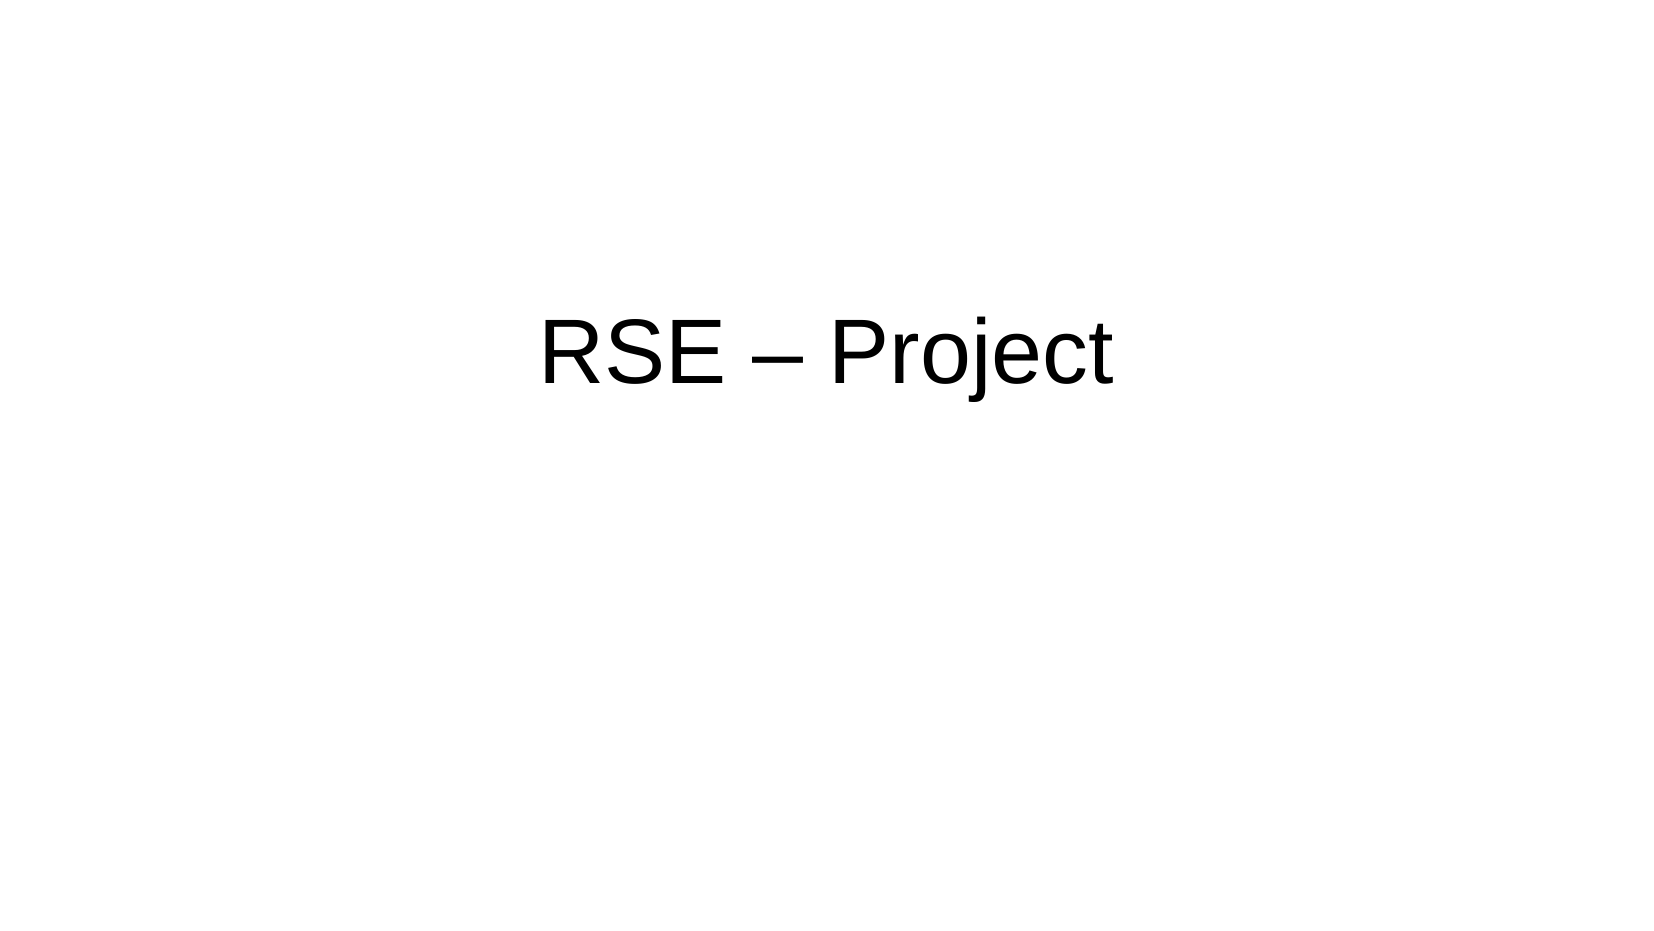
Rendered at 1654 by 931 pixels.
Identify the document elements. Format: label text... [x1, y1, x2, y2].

subtitle RSE – Project [82, 90, 1571, 811]
